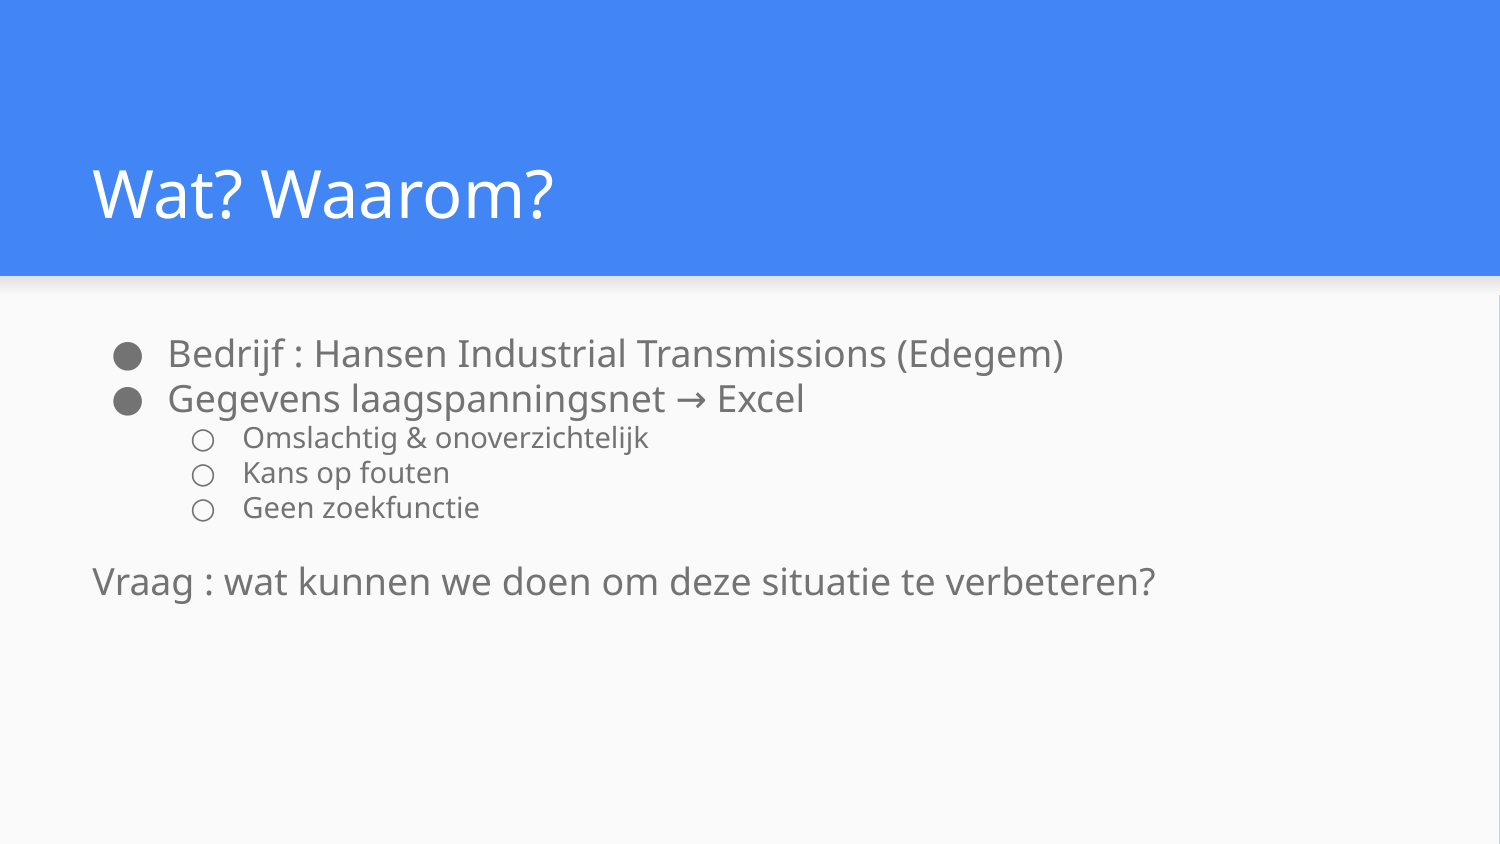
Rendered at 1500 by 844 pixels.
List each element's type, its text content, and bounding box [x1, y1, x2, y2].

list Bedrijf : Hansen Industrial Transmissions (Edegem) Gegevens laagspanningsnet → Excel Omslachtig & onoverzichtelijk Kans op fouten Geen zoekfunctie Vraag : wat kunnen we doen om deze situatie te verbeteren? [77, 314, 1427, 760]
title Wat? Waarom? [77, 121, 1427, 248]
